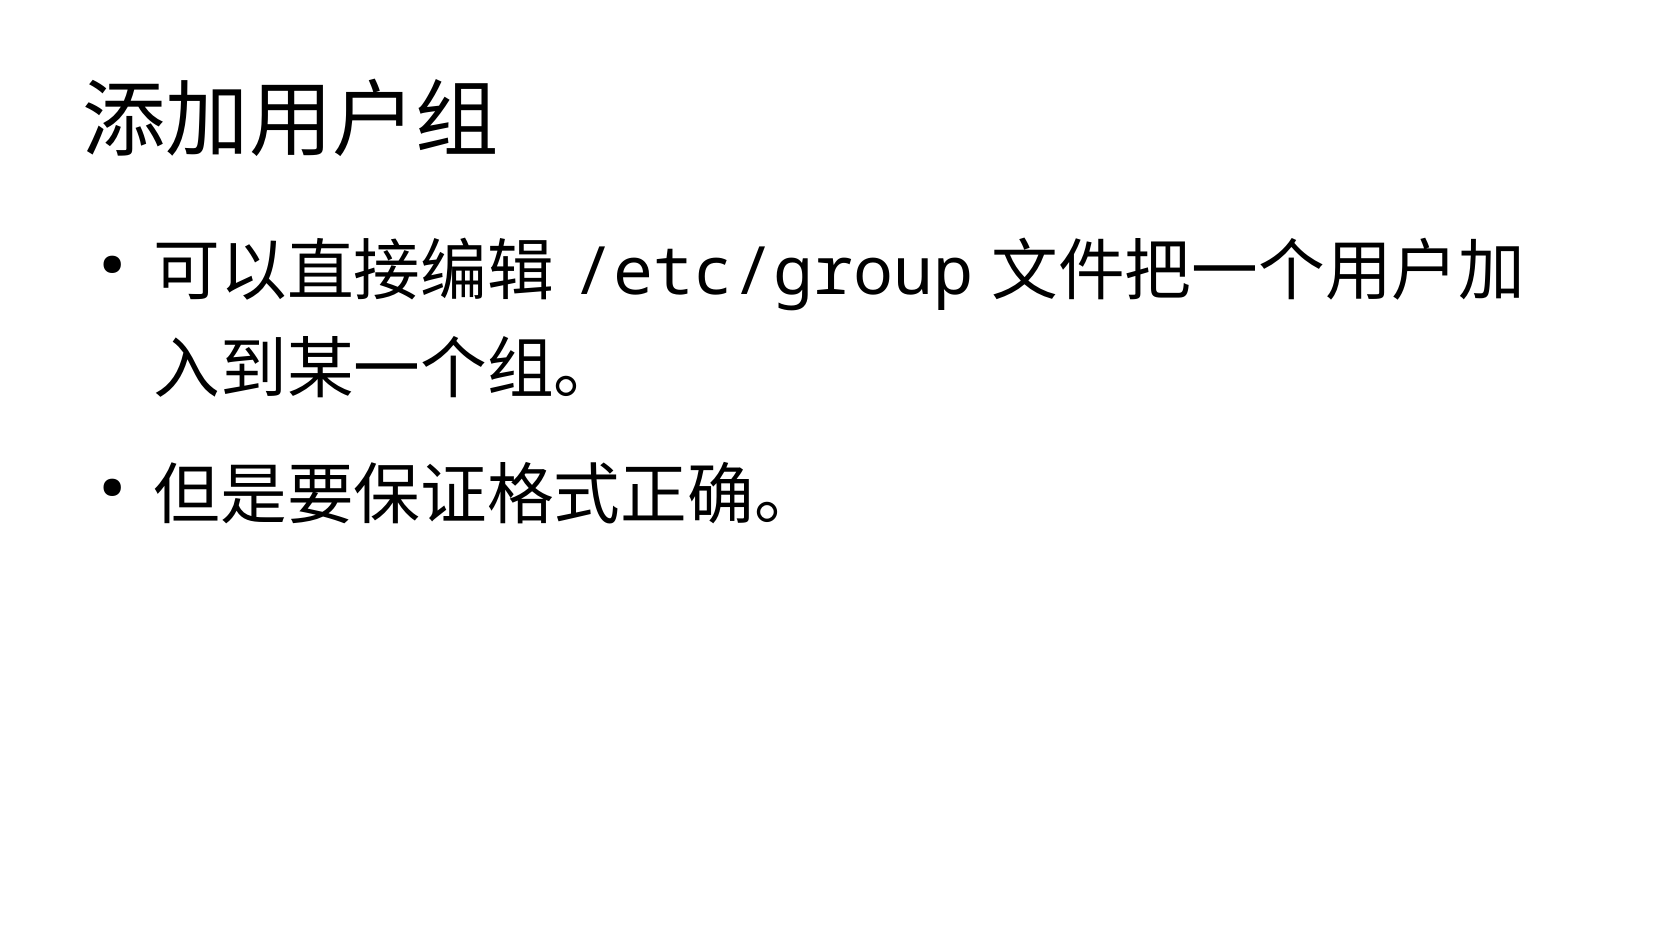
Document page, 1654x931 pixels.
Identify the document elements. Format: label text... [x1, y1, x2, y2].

title 添加用户组 [82, 37, 1571, 189]
list 可以直接编辑/etc/group文件把一个用户加入到某一个组。 但是要保证格式正确。 [82, 217, 1571, 758]
